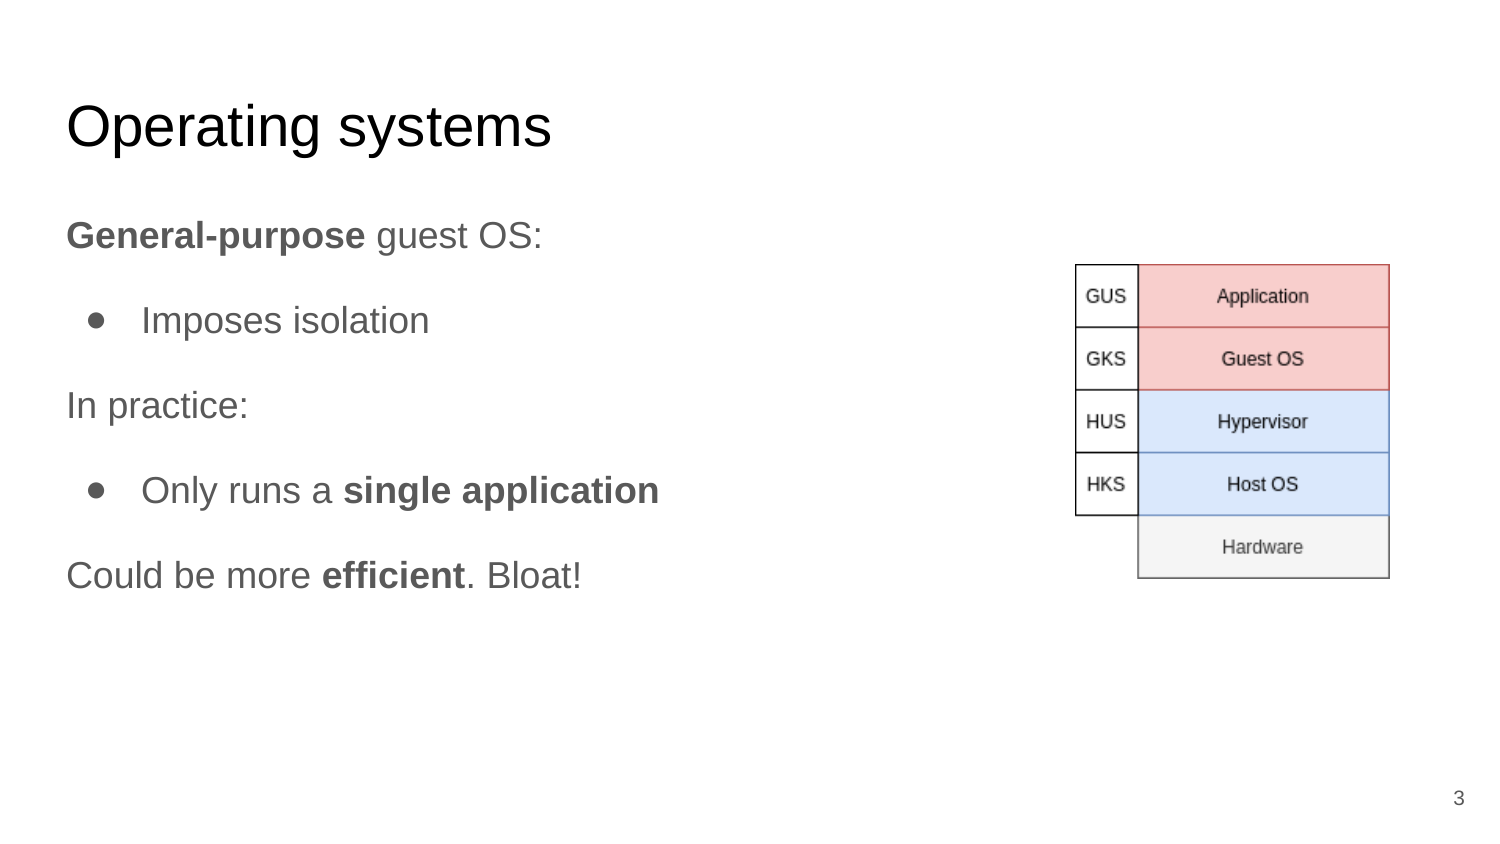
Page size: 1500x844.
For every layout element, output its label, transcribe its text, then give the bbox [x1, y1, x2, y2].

list General-purpose guest OS: Imposes isolation In practice: Only runs a single application Could be more efficient. Bloat! [51, 189, 819, 750]
slide_number <number> [1389, 764, 1480, 830]
picture [1075, 264, 1390, 579]
title Operating systems [51, 72, 1449, 167]
